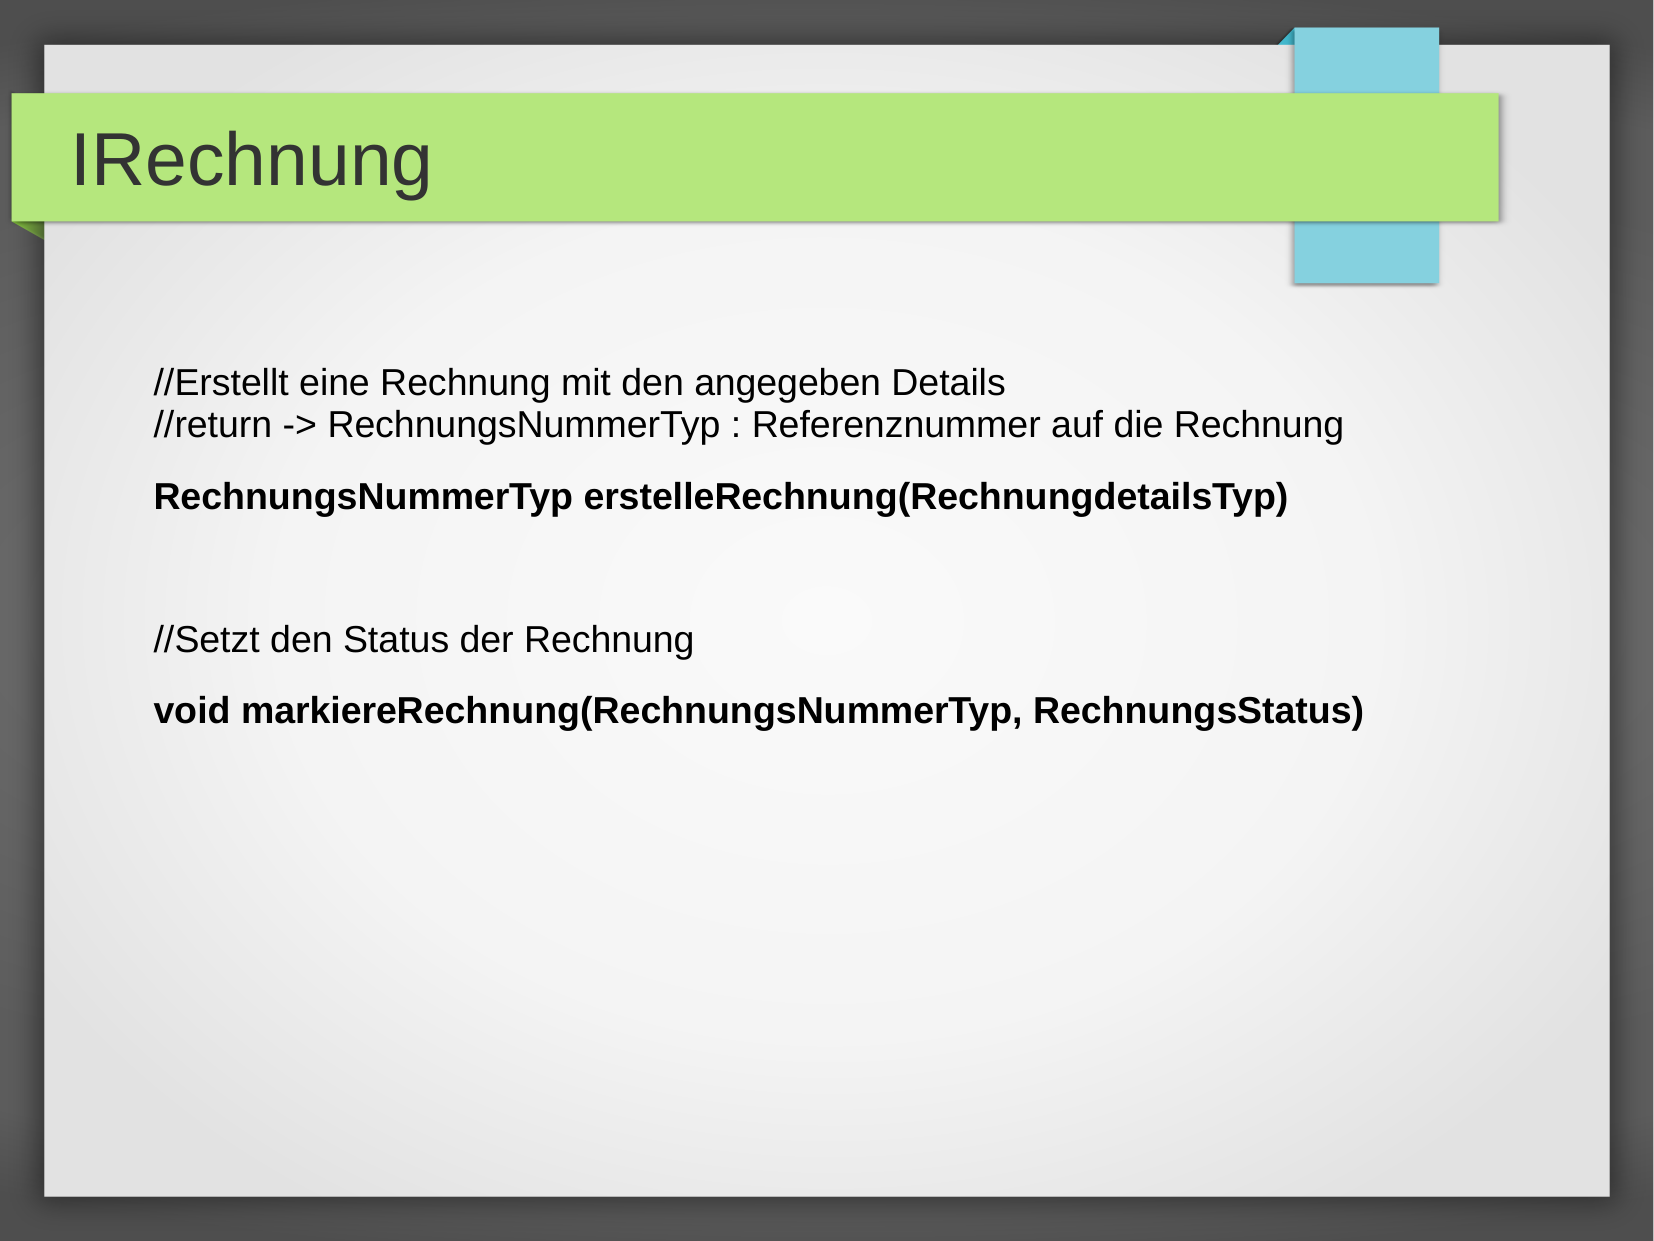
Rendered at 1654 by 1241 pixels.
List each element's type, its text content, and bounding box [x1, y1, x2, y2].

picture [0, 0, 1654, 1241]
title IRechnung [70, 106, 1229, 213]
list //Erstellt eine Rechnung mit den angegeben Details //return -> RechnungsNummerTyp : Referenznummer auf die Rechnung RechnungsNummerTyp erstelleRechnung(RechnungdetailsTyp) //Setzt den Status der Rechnung void markiereRechnung(RechnungsNummerTyp, RechnungsStatus) [82, 290, 1571, 1010]
